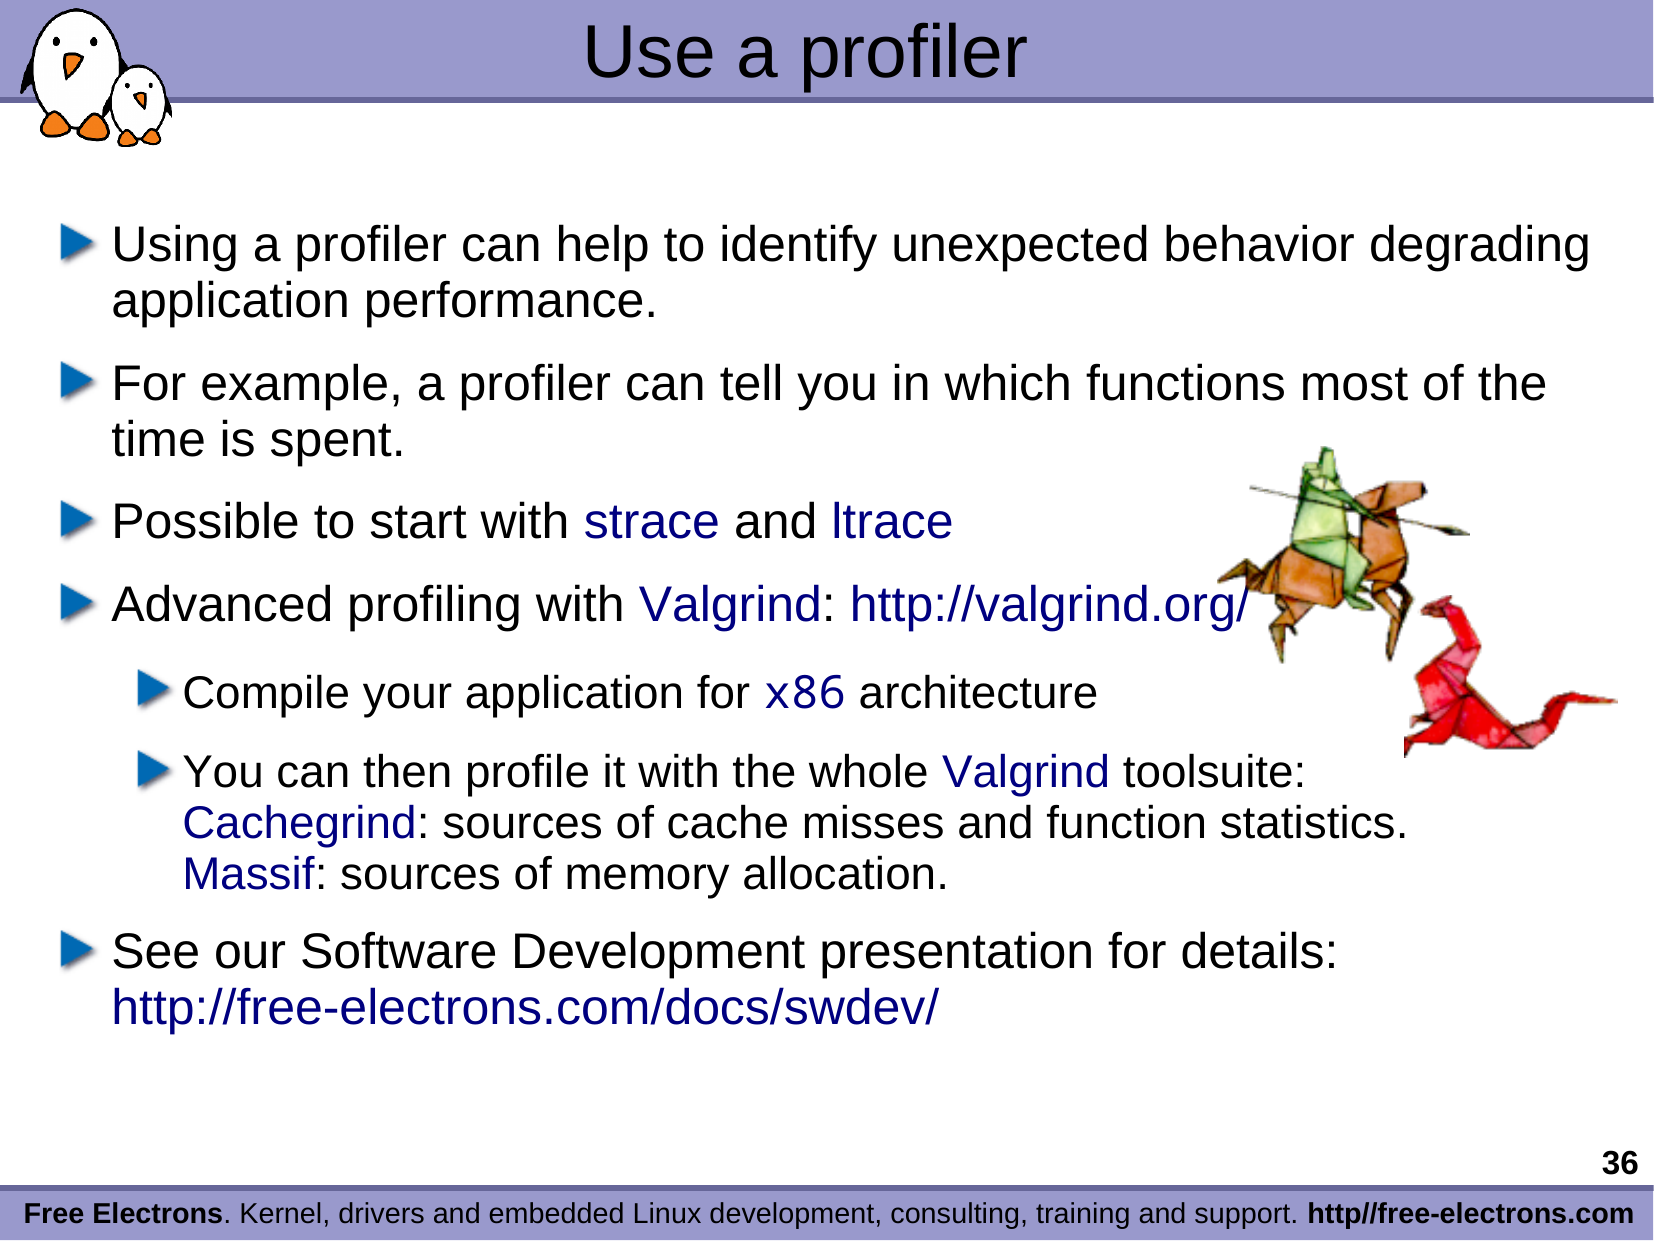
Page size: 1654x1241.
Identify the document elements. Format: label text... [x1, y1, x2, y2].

list Using a profiler can help to identify unexpected behavior degrading application performance. For example, a profiler can tell you in which functions most of the time is spent. Possible to start with strace and ltrace Advanced profiling with Valgrind: http://valgrind.org/ Compile your application for x86 architecture You can then profile it with the whole Valgrind toolsuite: Cachegrind: sources of cache misses and function statistics. Massif: sources of memory allocation. See our Software Development presentation for details: http://free-electrons.com/docs/swdev/ [40, 216, 1604, 1098]
title Use a profiler [60, 0, 1551, 103]
picture [20, 8, 172, 147]
picture [1217, 446, 1618, 759]
